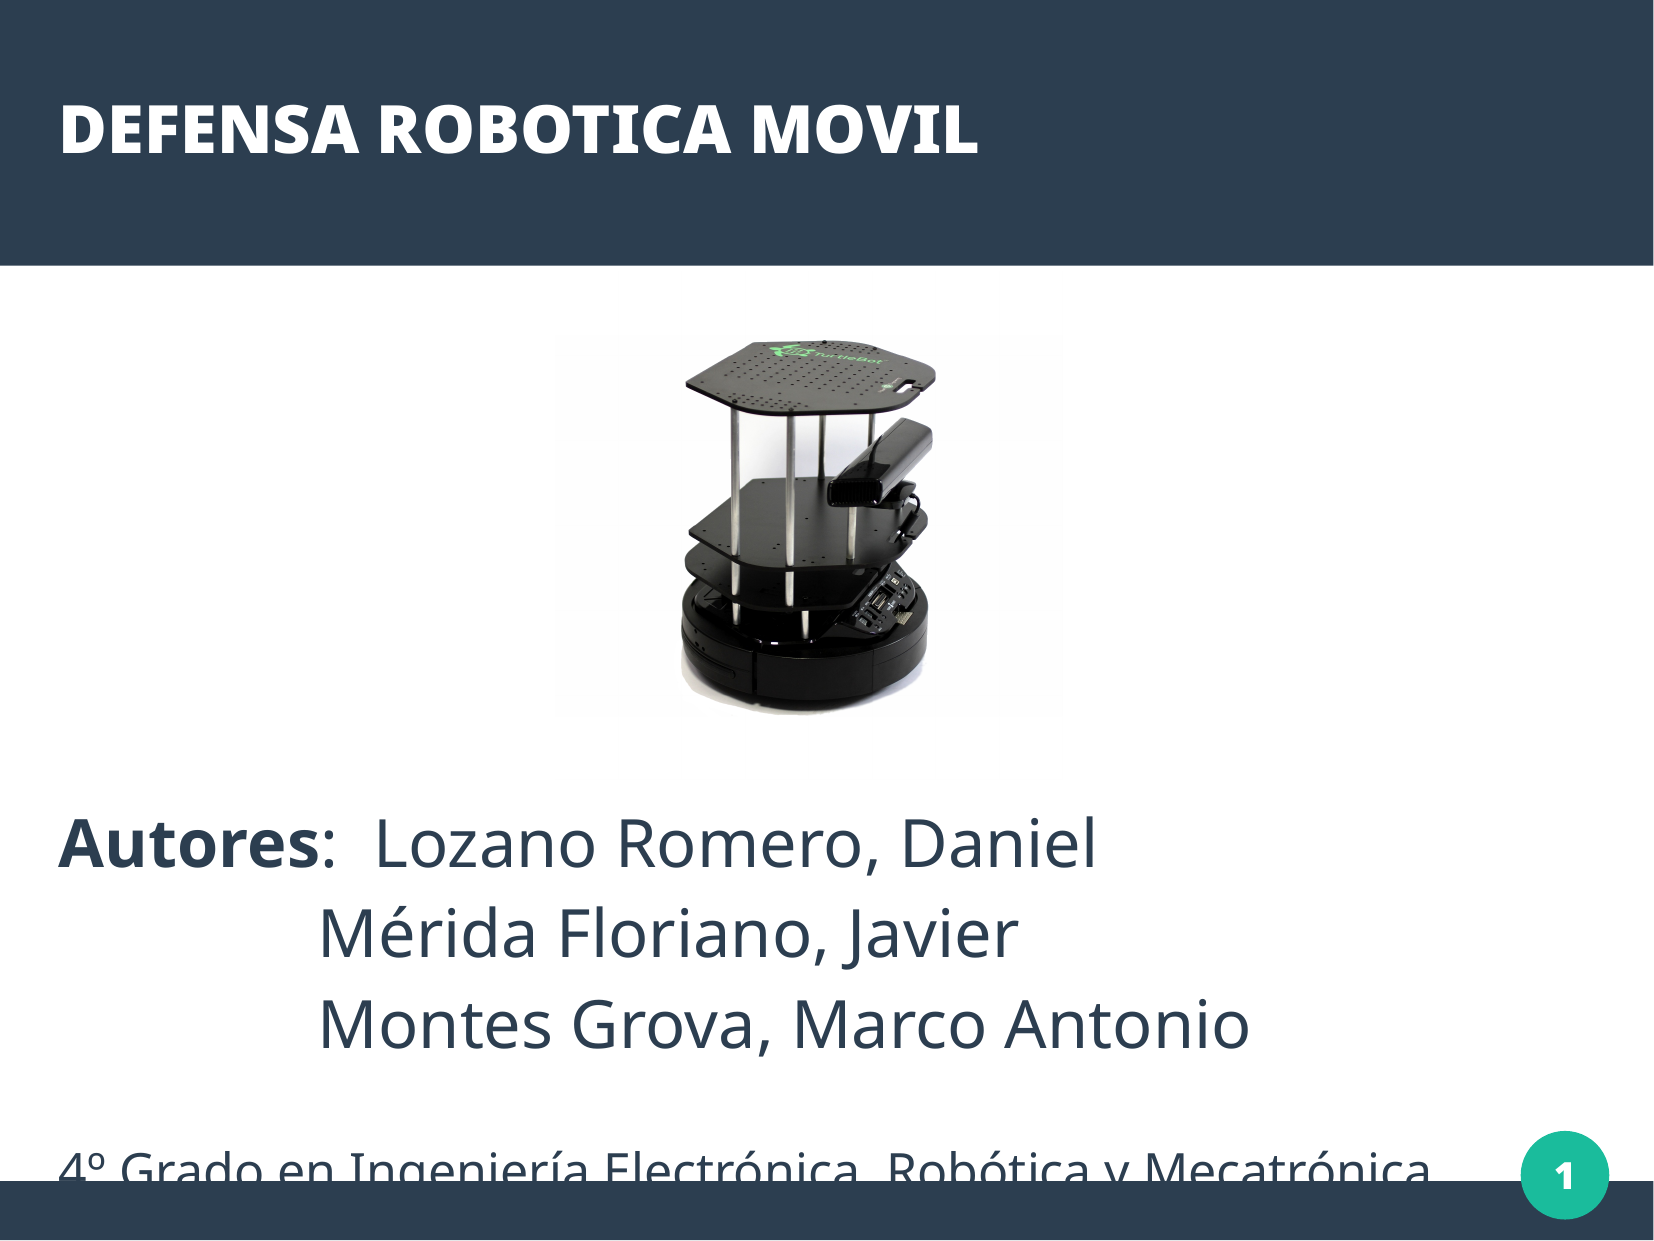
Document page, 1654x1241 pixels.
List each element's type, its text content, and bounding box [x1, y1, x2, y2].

picture [555, 271, 1063, 780]
title DEFENSA ROBOTICA MOVIL [59, 49, 1595, 207]
subtitle Autores: Lozano Romero, Daniel Mérida Floriano, Javier Montes Grova, Marco Antonio 4º Grado en Ingeniería Electrónica, Robótica y Mecatrónica [59, 614, 1595, 1241]
